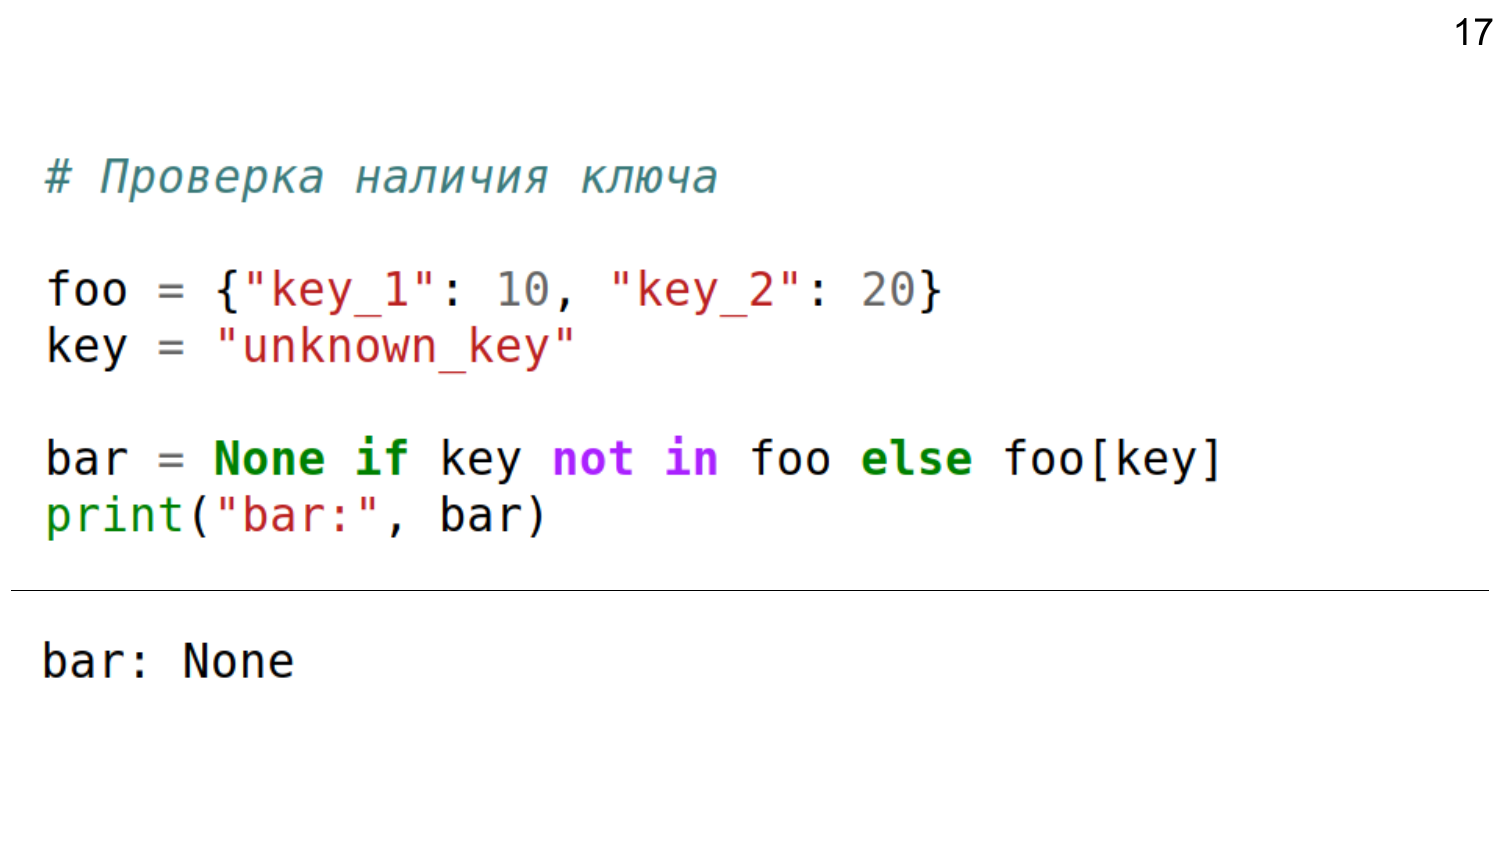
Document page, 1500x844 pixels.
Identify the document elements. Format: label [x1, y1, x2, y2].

picture [28, 624, 308, 697]
picture [32, 143, 1231, 555]
